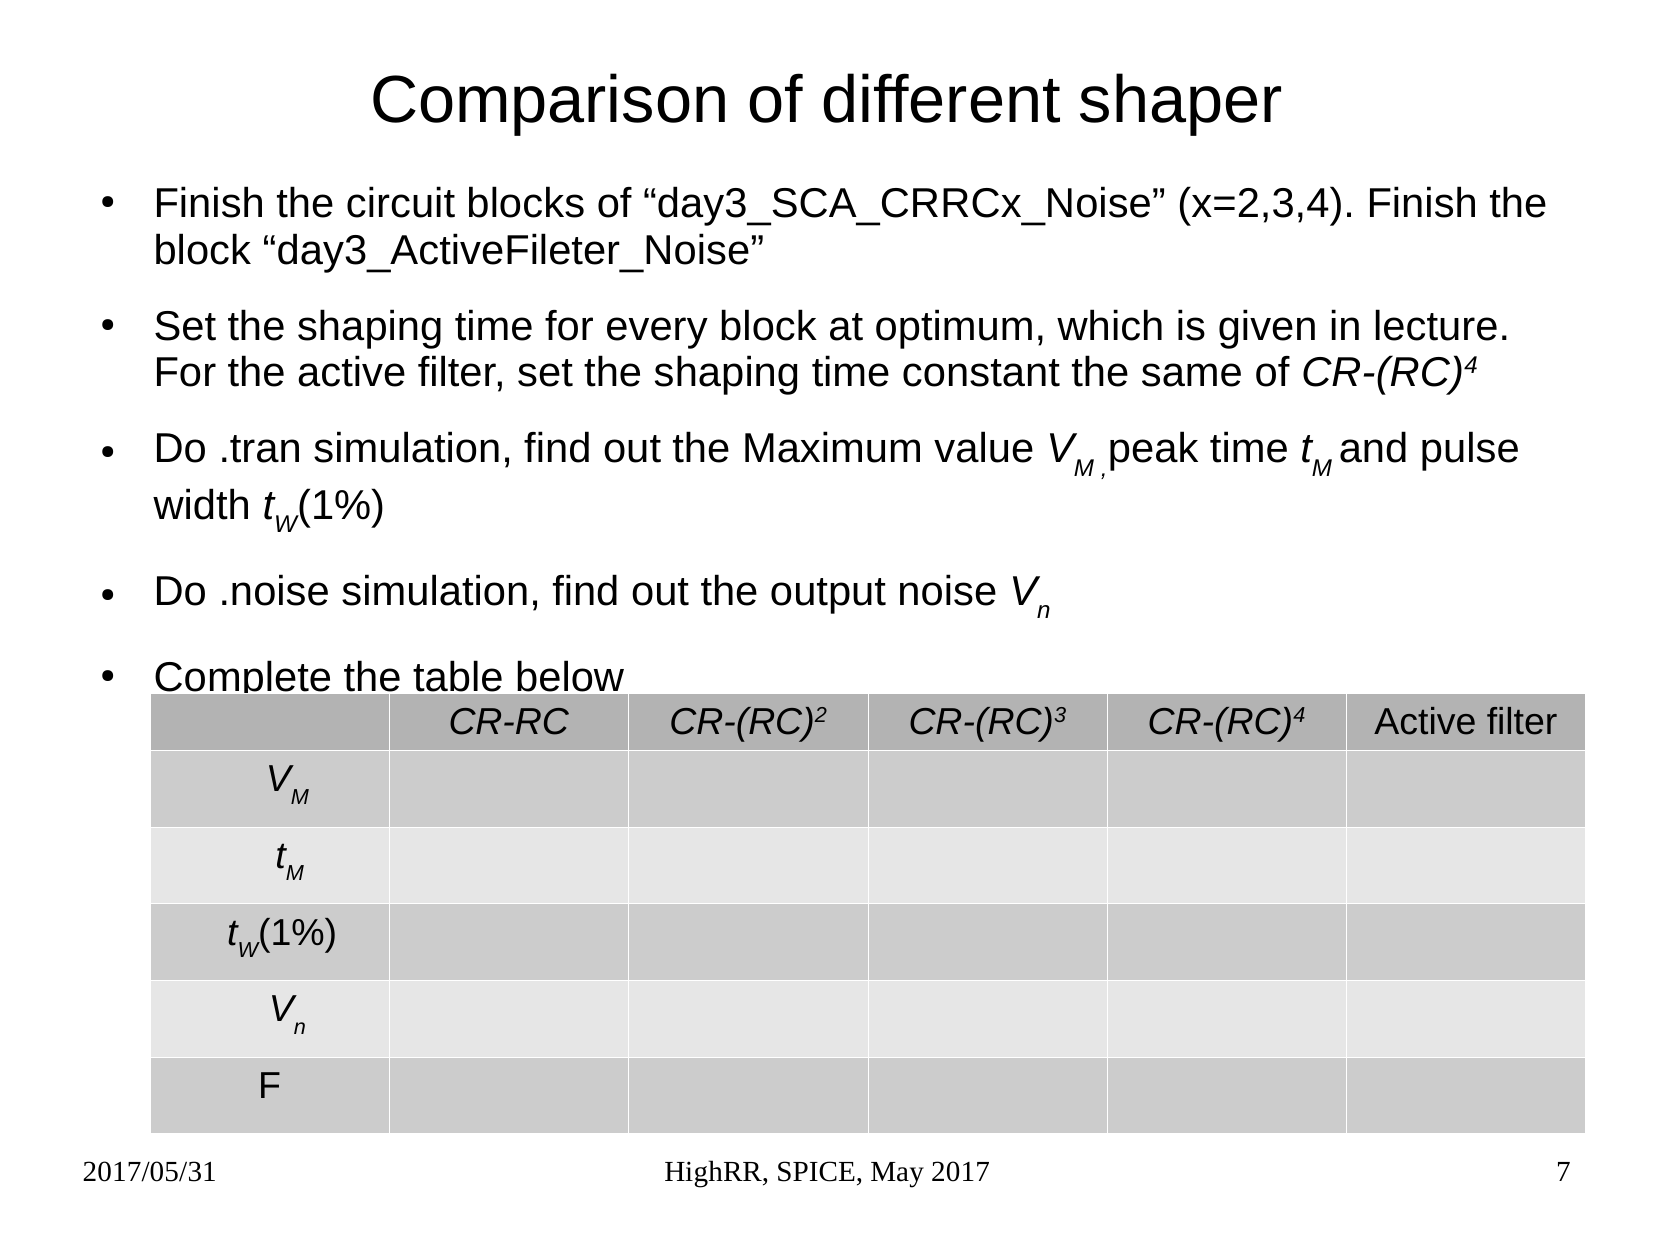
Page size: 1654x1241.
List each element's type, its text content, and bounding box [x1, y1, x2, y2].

table_cell [629, 828, 868, 903]
table_header Active filter [1347, 694, 1585, 750]
title Comparison of different shaper [82, 49, 1571, 151]
table_cell [390, 828, 628, 903]
table_cell [1347, 751, 1585, 827]
table_cell [869, 828, 1107, 903]
table_header CR-RC [390, 694, 628, 750]
table_cell [390, 904, 628, 980]
table_cell [1108, 1058, 1346, 1133]
list Finish the circuit blocks of “day3_SCA_CRRCx_Noise” (x=2,3,4). Finish the block “day3_ActiveFileter_Noise” Set the shaping time for every block at optimum, which is given in lecture. For the active filter, set the shaping time constant the same of CR-(RC)4 Do .tran simulation, find out the Maximum value VM ,peak time tM and pulse width tW(1%) Do .noise simulation, find out the output noise Vn Complete the table below [82, 180, 1571, 1141]
table_cell F [151, 1058, 389, 1133]
table_cell tM [151, 828, 389, 903]
table_cell [629, 751, 868, 827]
table_cell [1347, 904, 1585, 980]
table_cell [390, 751, 628, 827]
table_cell [390, 981, 628, 1057]
table_cell [629, 981, 868, 1057]
table_header CR-(RC)3 [869, 694, 1107, 750]
table_cell [1108, 828, 1346, 903]
table_cell [1347, 1058, 1585, 1133]
table_cell Vn [151, 981, 389, 1057]
table_cell [629, 1058, 868, 1133]
table_cell [390, 1058, 628, 1133]
table_cell [869, 1058, 1107, 1133]
table_cell [1108, 904, 1346, 980]
table_cell [1108, 751, 1346, 827]
table_cell VM [151, 751, 389, 827]
table_header CR-(RC)2 [629, 694, 868, 750]
table_cell [869, 981, 1107, 1057]
table_cell [1347, 828, 1585, 903]
table_cell [869, 904, 1107, 980]
table_cell tW(1%) [151, 904, 389, 980]
table_header [151, 694, 389, 750]
table_cell [1347, 981, 1585, 1057]
table_header CR-(RC)4 [1108, 694, 1346, 750]
table_cell [629, 904, 868, 980]
table_cell [869, 751, 1107, 827]
table_cell [1108, 981, 1346, 1057]
